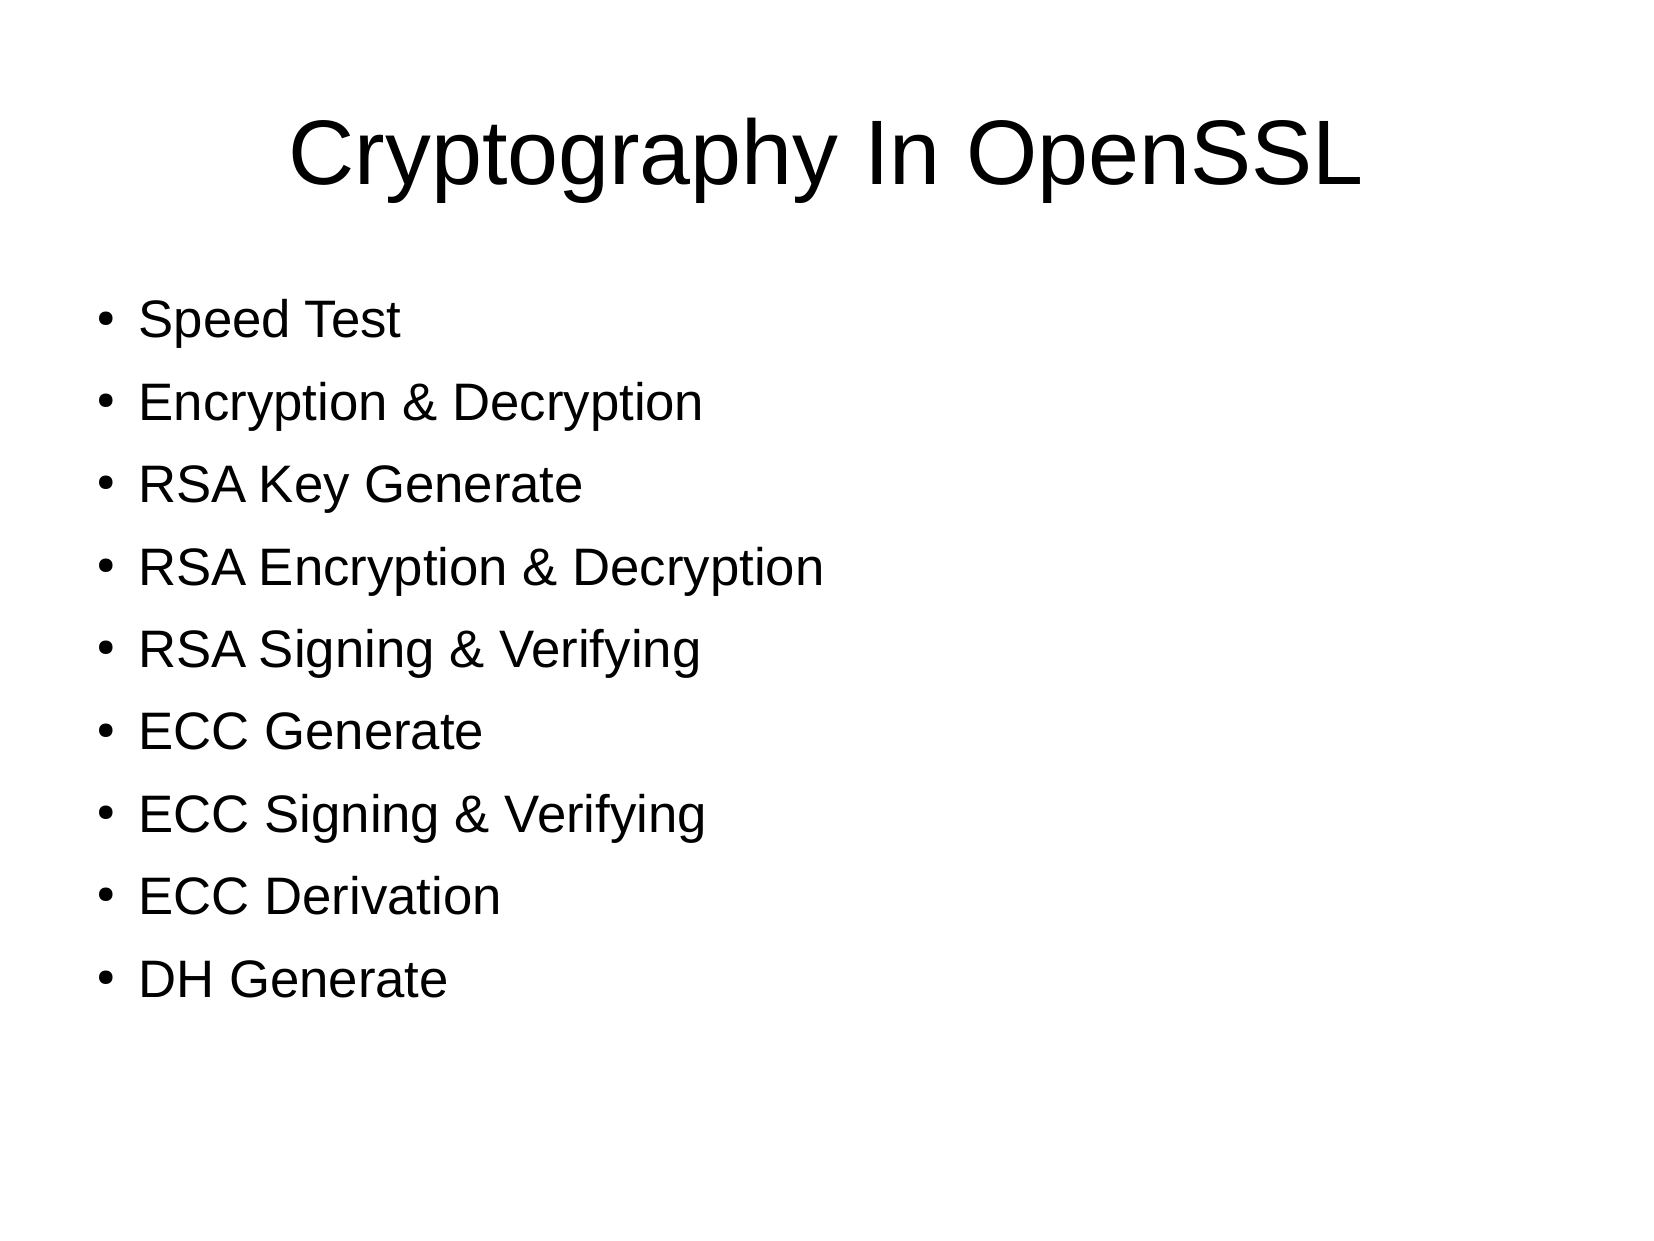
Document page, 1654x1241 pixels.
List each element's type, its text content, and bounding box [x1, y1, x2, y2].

title Cryptography In OpenSSL [82, 49, 1571, 257]
list Speed Test Encryption & Decryption RSA Key Generate RSA Encryption & Decryption RSA Signing & Verifying ECC Generate ECC Signing & Verifying ECC Derivation DH Generate [82, 290, 1571, 1010]
